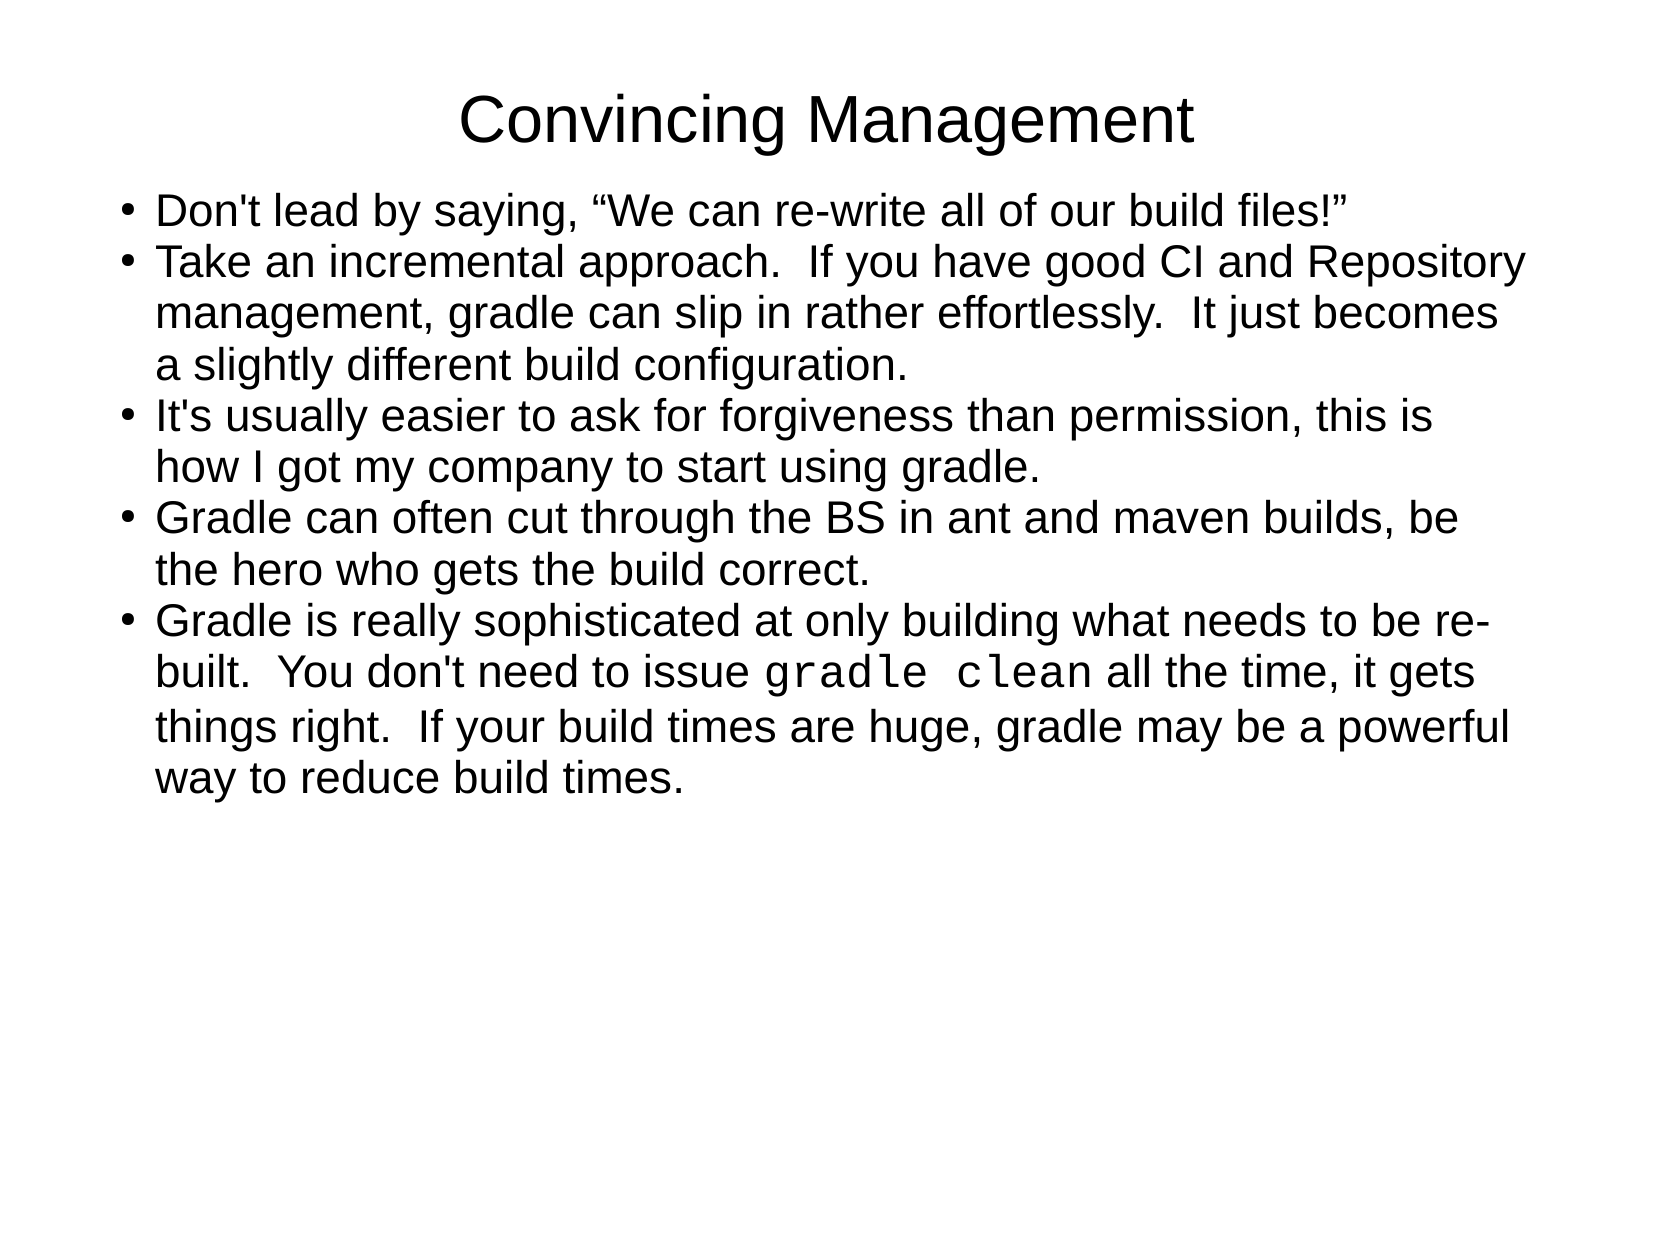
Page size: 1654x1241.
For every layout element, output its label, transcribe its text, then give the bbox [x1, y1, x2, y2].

text_box Don't lead by saying, “We can re-write all of our build files!” Take an incremental approach. If you have good CI and Repository management, gradle can slip in rather effortlessly. It just becomes a slightly different build configuration. It's usually easier to ask for forgiveness than permission, this is how I got my company to start using gradle. Gradle can often cut through the BS in ant and maven builds, be the hero who gets the build correct. Gradle is really sophisticated at only building what needs to be re-built. You don't need to issue gradle clean all the time, it gets things right. If your build times are huge, gradle may be a powerful way to reduce build times. [105, 177, 1546, 812]
text_box Convincing Management [91, 75, 1562, 165]
